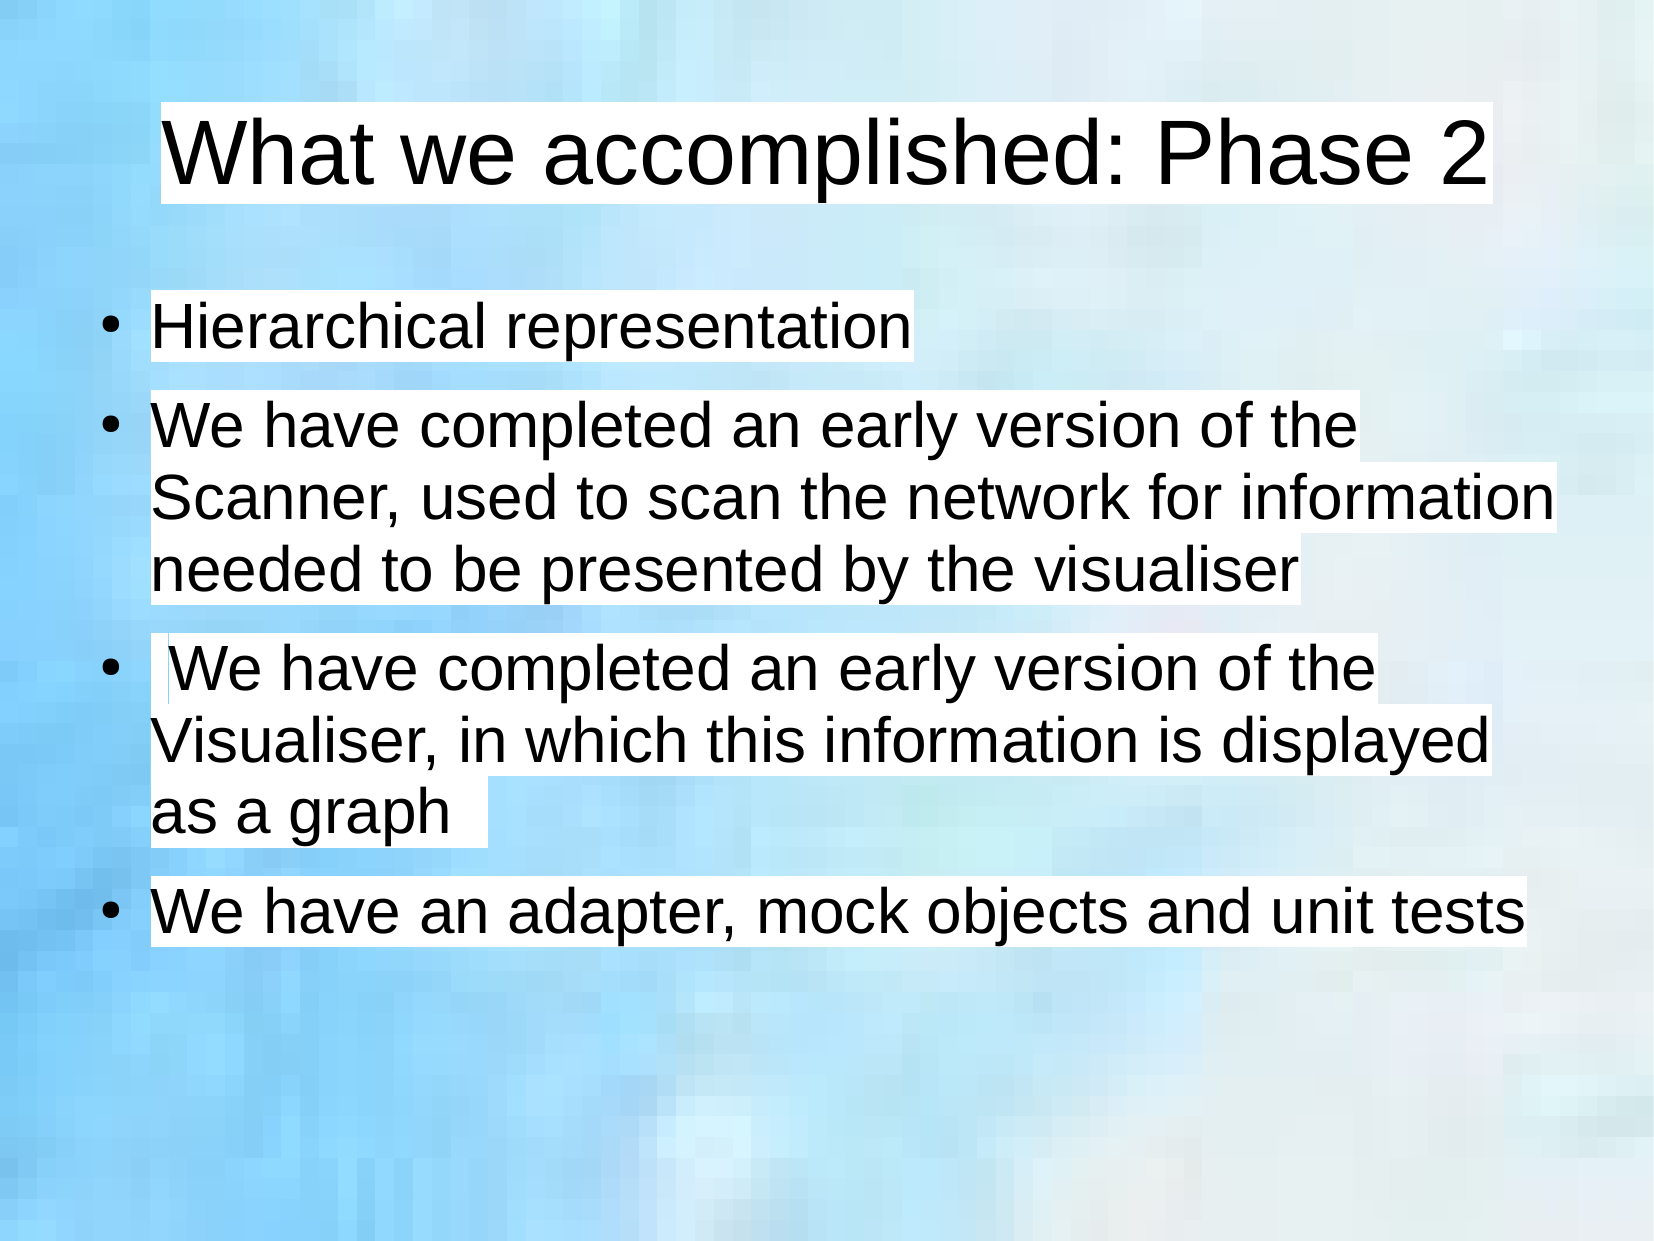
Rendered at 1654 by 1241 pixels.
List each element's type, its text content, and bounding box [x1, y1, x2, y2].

list Hierarchical representation We have completed an early version of the Scanner, used to scan the network for information needed to be presented by the visualiser We have completed an early version of the Visualiser, in which this information is displayed as a graph We have an adapter, mock objects and unit tests [82, 290, 1571, 1010]
picture [0, 0, 1654, 1241]
title What we accomplished: Phase 2 [82, 49, 1571, 257]
